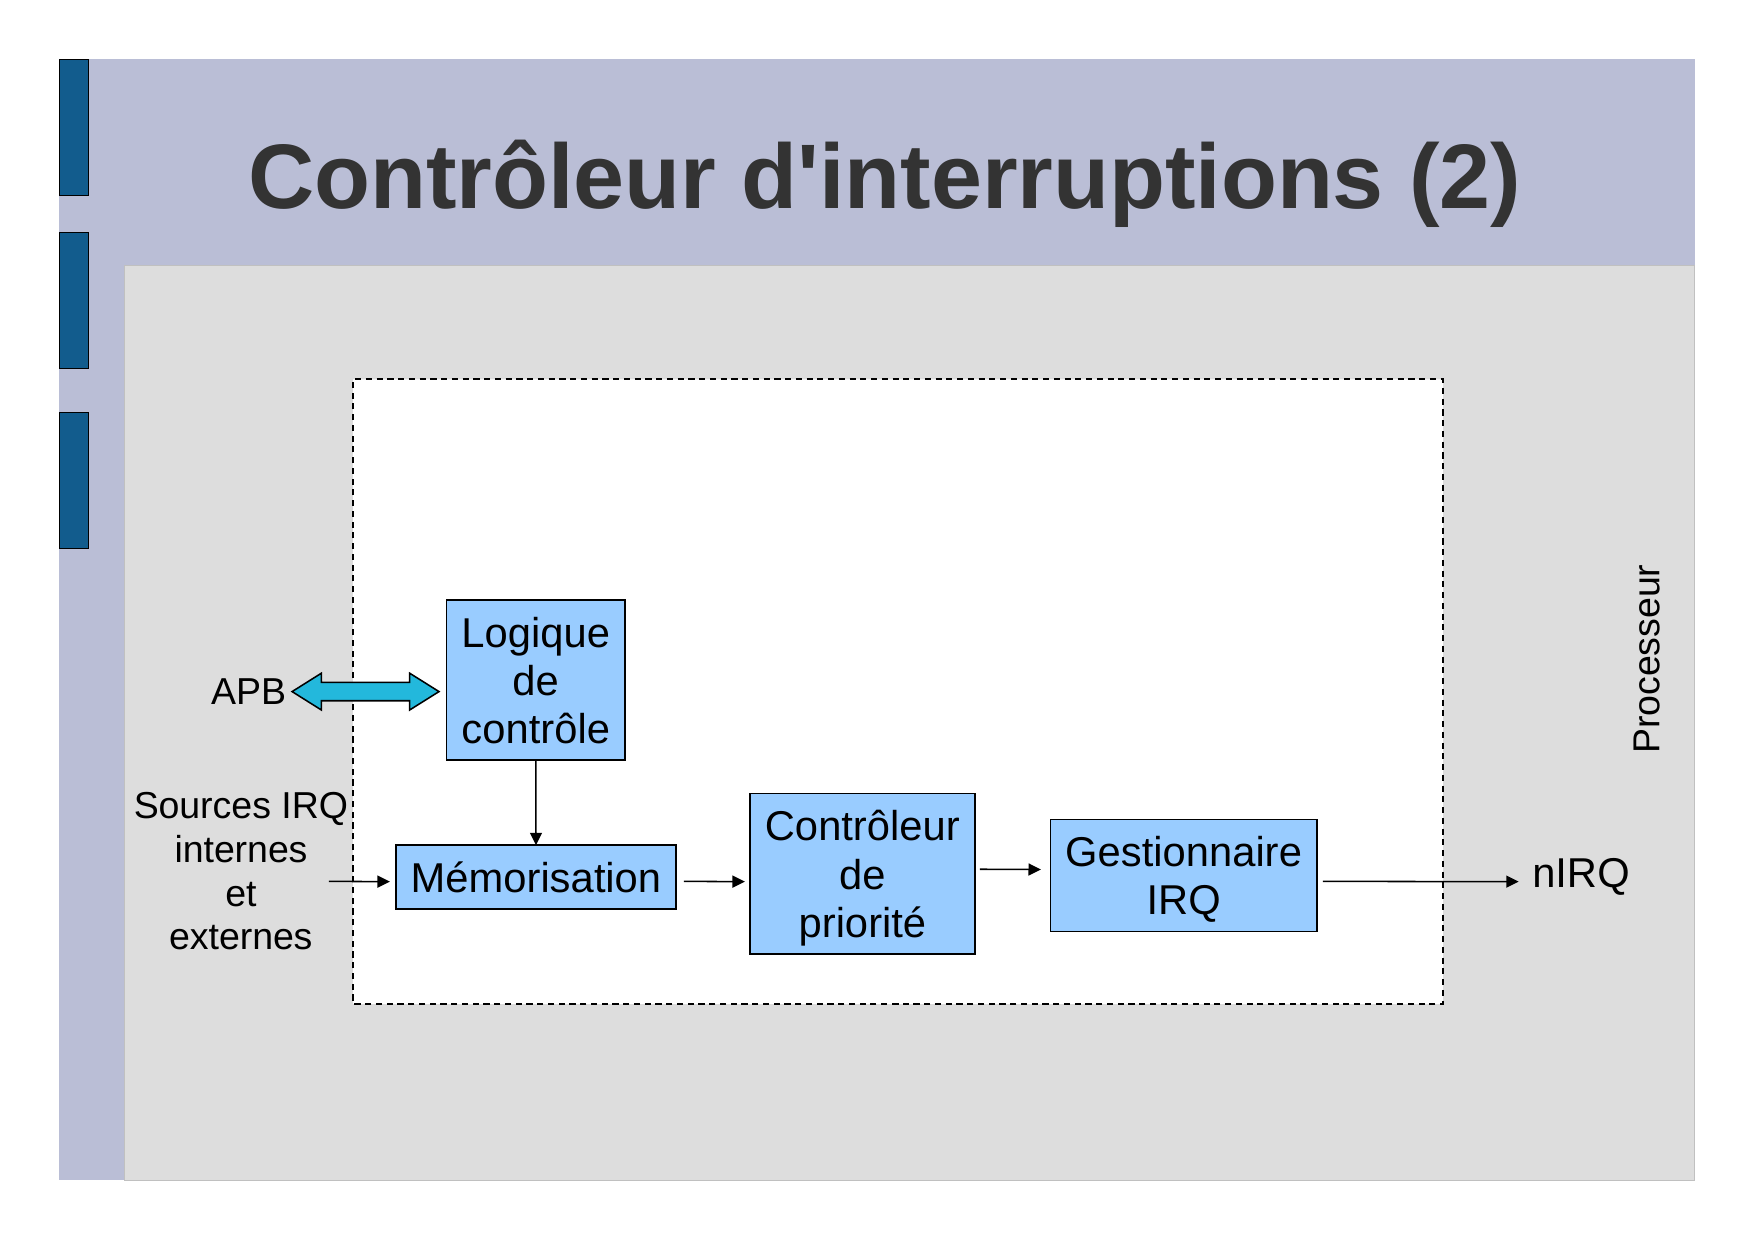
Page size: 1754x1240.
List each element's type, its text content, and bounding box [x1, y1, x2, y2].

title Contrôleur d'interruptions (2) [118, 88, 1654, 266]
text_box APB [196, 661, 301, 721]
text_box [301, 379, 1443, 1004]
text_box Gestionnaire IRQ [1050, 819, 1318, 932]
text_box Sources IRQ internes et externes [118, 775, 364, 966]
text_box nIRQ [1517, 840, 1645, 905]
text_box Logique de contrôle [446, 599, 626, 761]
text_box Mémorisation [395, 845, 677, 909]
text_box Contrôleur de priorité [749, 793, 975, 954]
text_box Processeur [1615, 549, 1676, 769]
